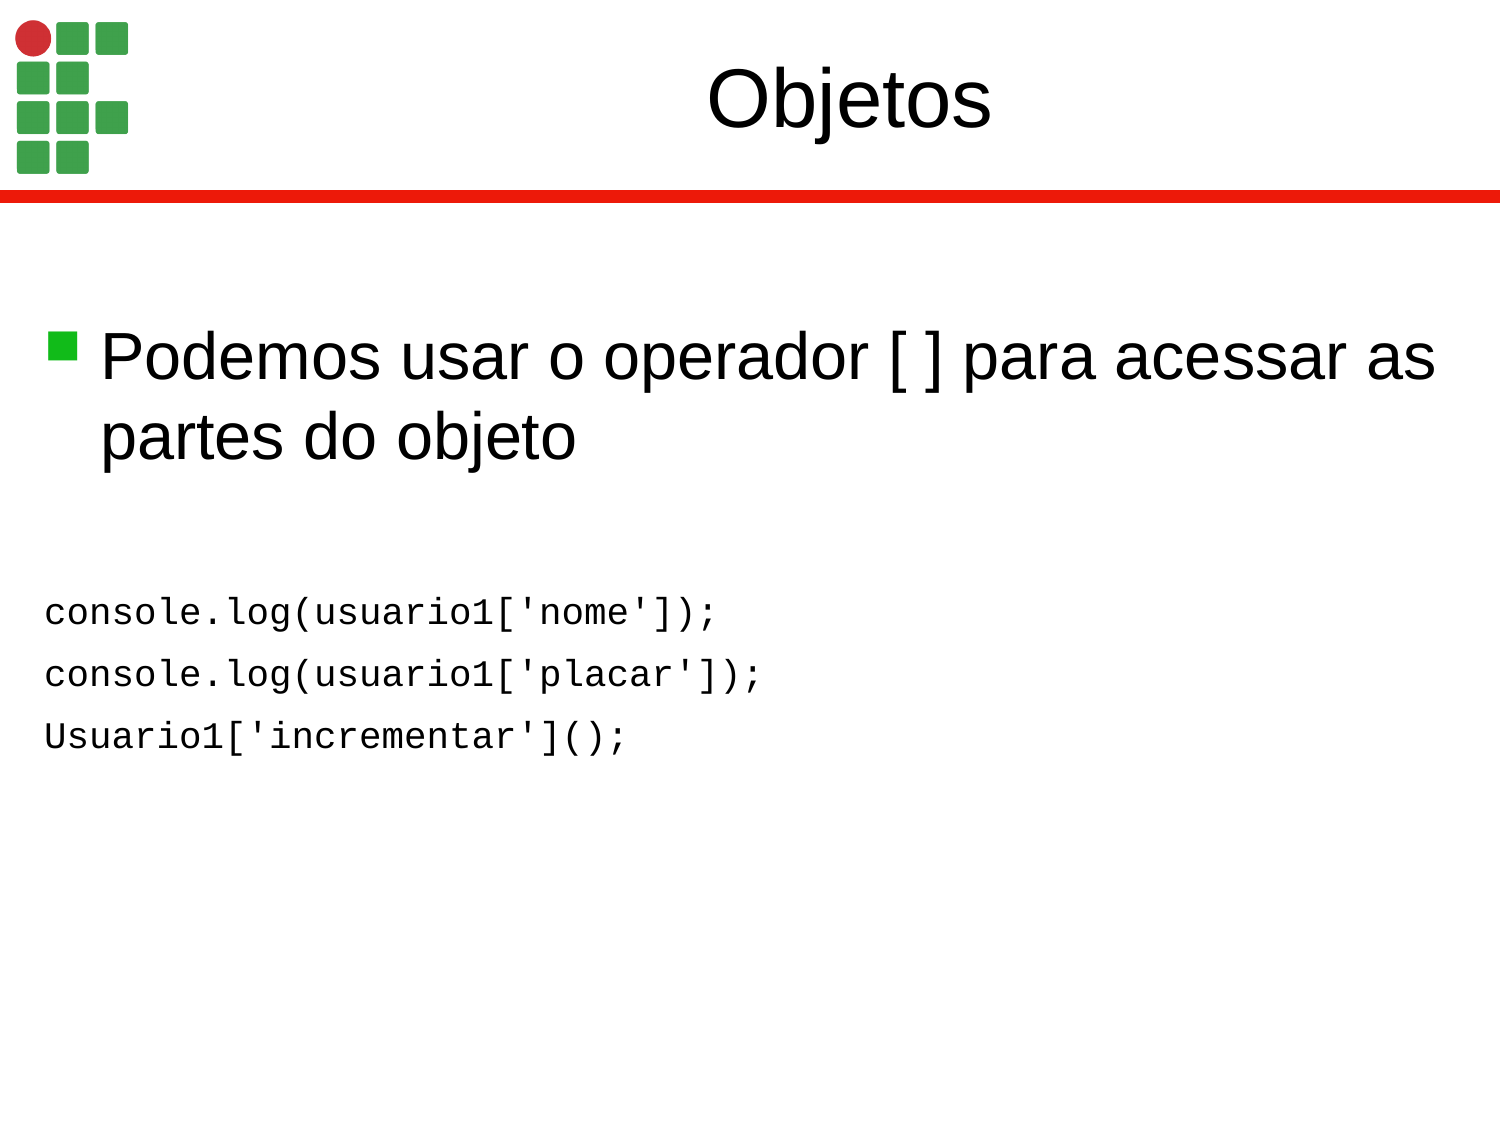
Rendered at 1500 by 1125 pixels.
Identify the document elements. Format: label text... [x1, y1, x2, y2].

list Podemos usar o operador [ ] para acessar as partes do objeto console.log(usuario1['nome']); console.log(usuario1['placar']); Usuario1['incrementar'](); [29, 207, 1471, 1087]
title Objetos [230, 0, 1471, 202]
picture [14, 16, 130, 178]
